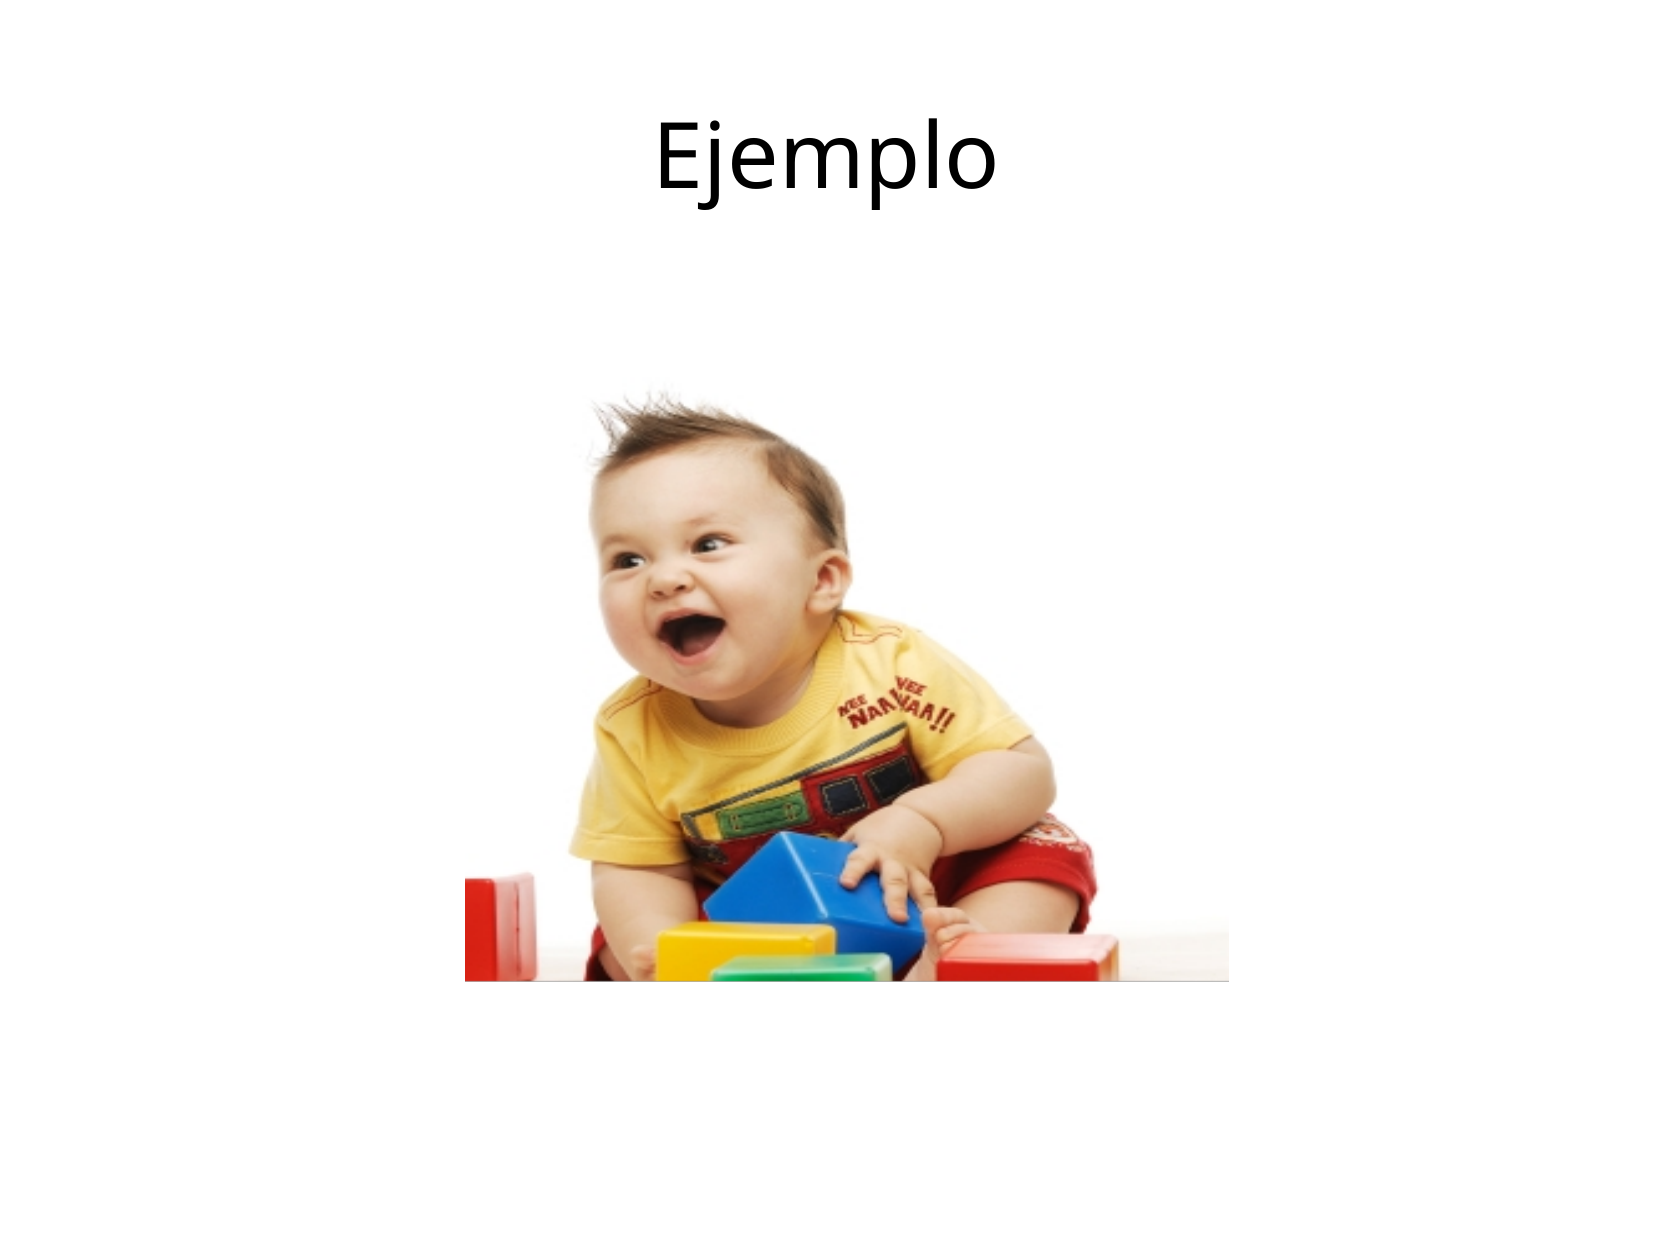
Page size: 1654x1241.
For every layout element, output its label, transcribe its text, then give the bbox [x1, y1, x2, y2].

title Ejemplo [82, 49, 1571, 257]
picture [465, 296, 1229, 1099]
